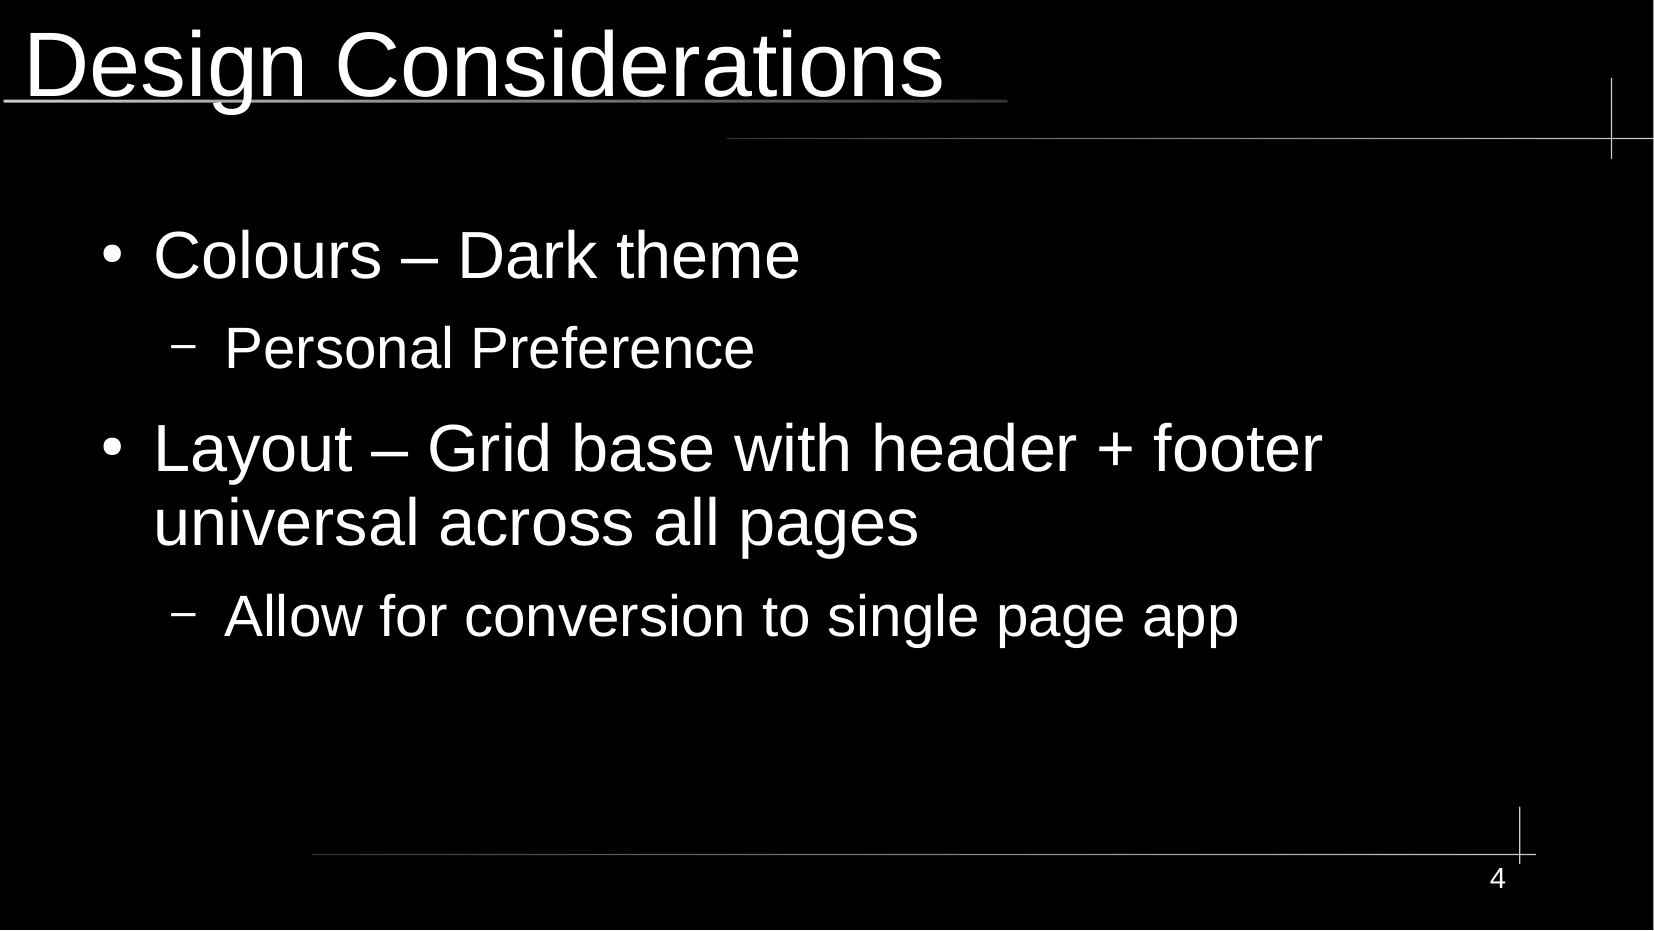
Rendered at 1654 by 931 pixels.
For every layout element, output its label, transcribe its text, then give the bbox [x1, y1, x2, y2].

list Colours – Dark theme Personal Preference Layout – Grid base with header + footer universal across all pages Allow for conversion to single page app [82, 217, 1571, 758]
title Design Considerations [23, 11, 1589, 119]
